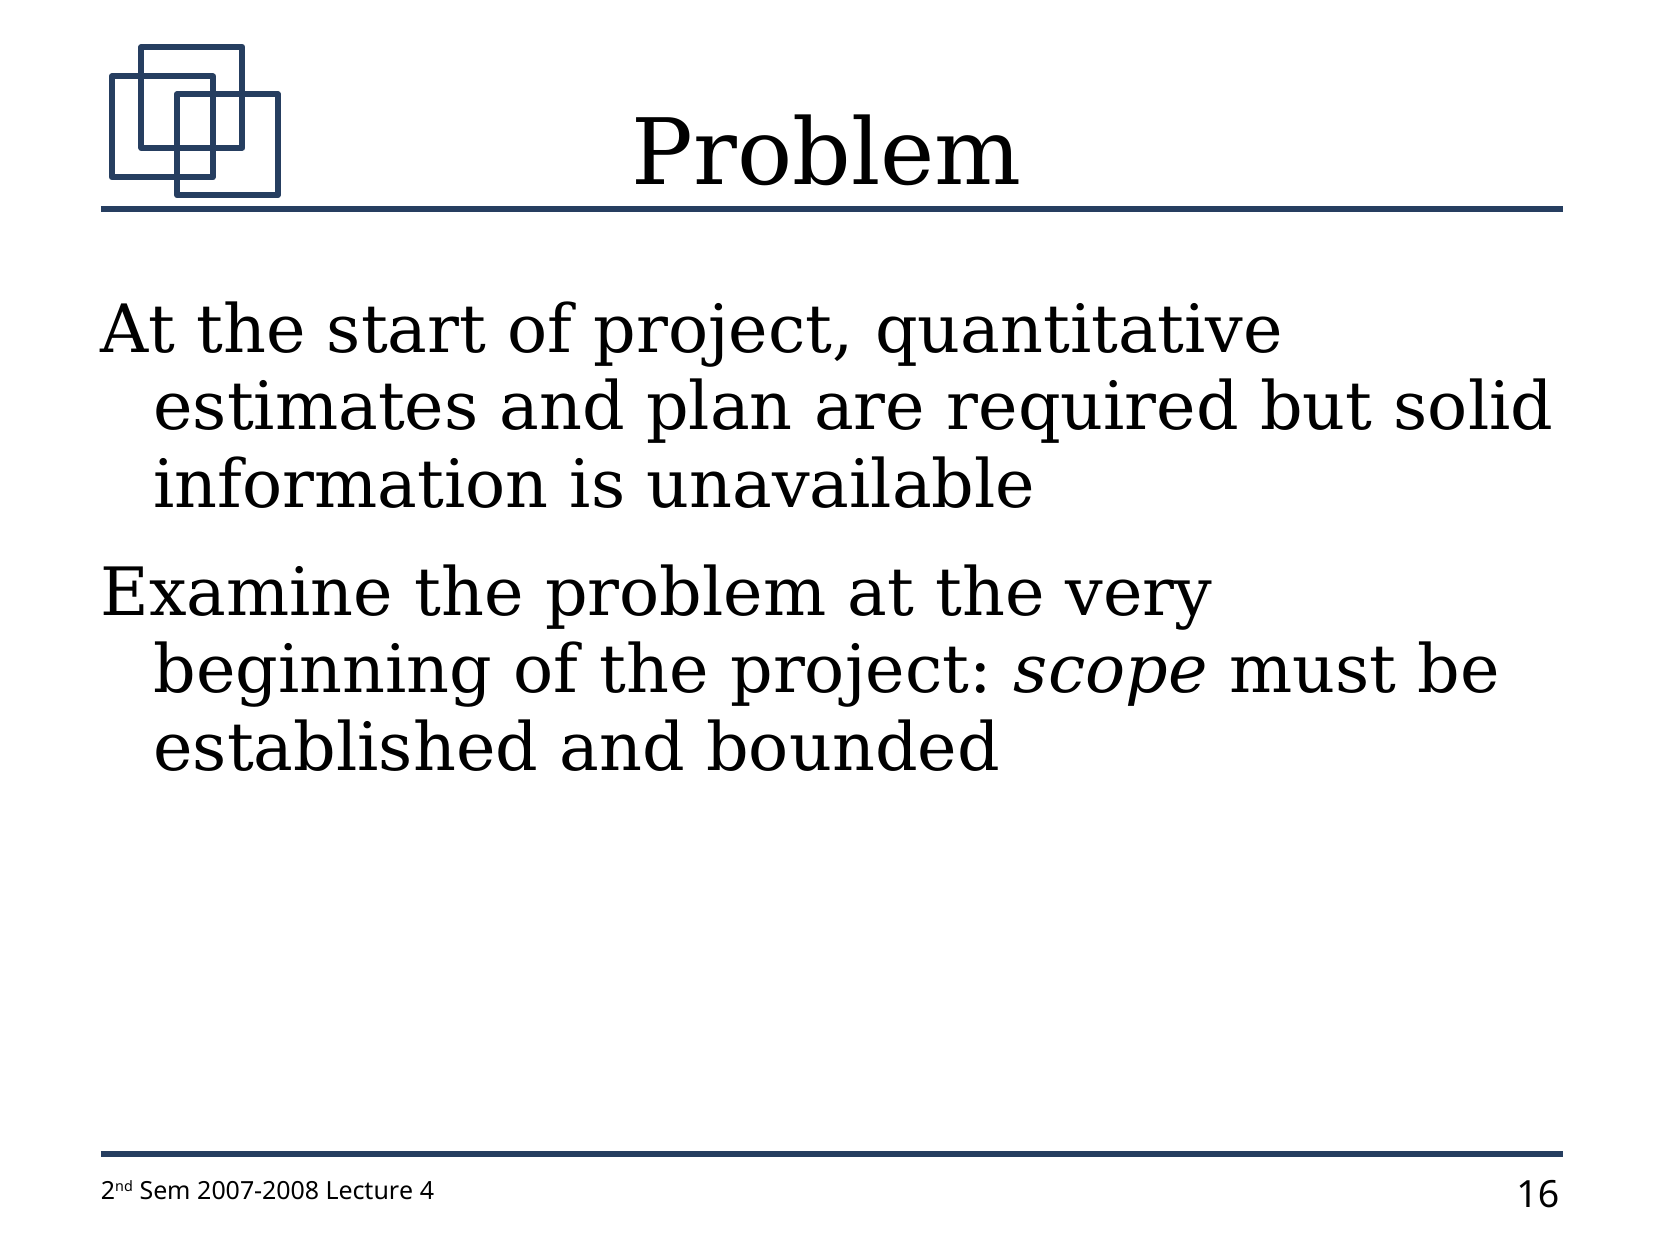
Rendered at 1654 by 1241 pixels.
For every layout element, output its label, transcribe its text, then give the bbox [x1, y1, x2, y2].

list At the start of project, quantitative estimates and plan are required but solid information is unavailable Examine the problem at the very beginning of the project: scope must be established and bounded [82, 290, 1571, 1109]
title Problem [82, 49, 1571, 257]
